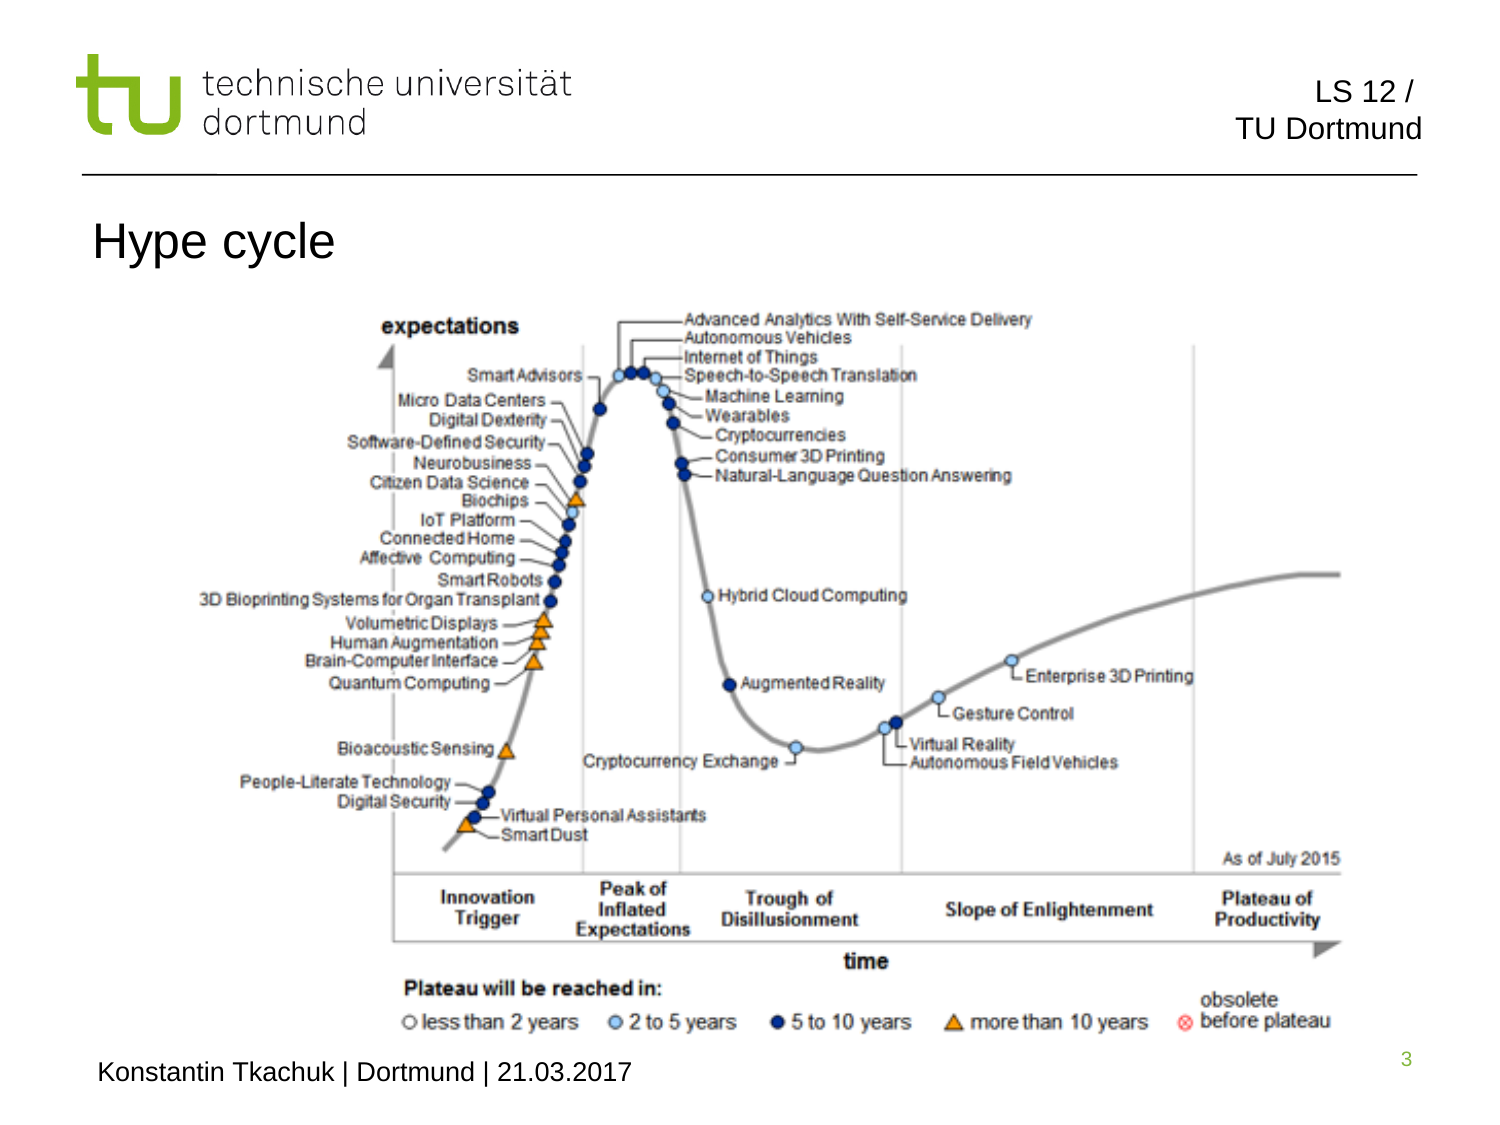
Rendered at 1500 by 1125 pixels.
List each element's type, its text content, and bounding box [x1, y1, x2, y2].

title Hype cycle [77, 183, 1411, 295]
picture [159, 271, 1393, 1083]
text_box Konstantin Tkachuk | Dortmund | 21.03.2017 [82, 1046, 733, 1083]
picture [76, 54, 573, 145]
